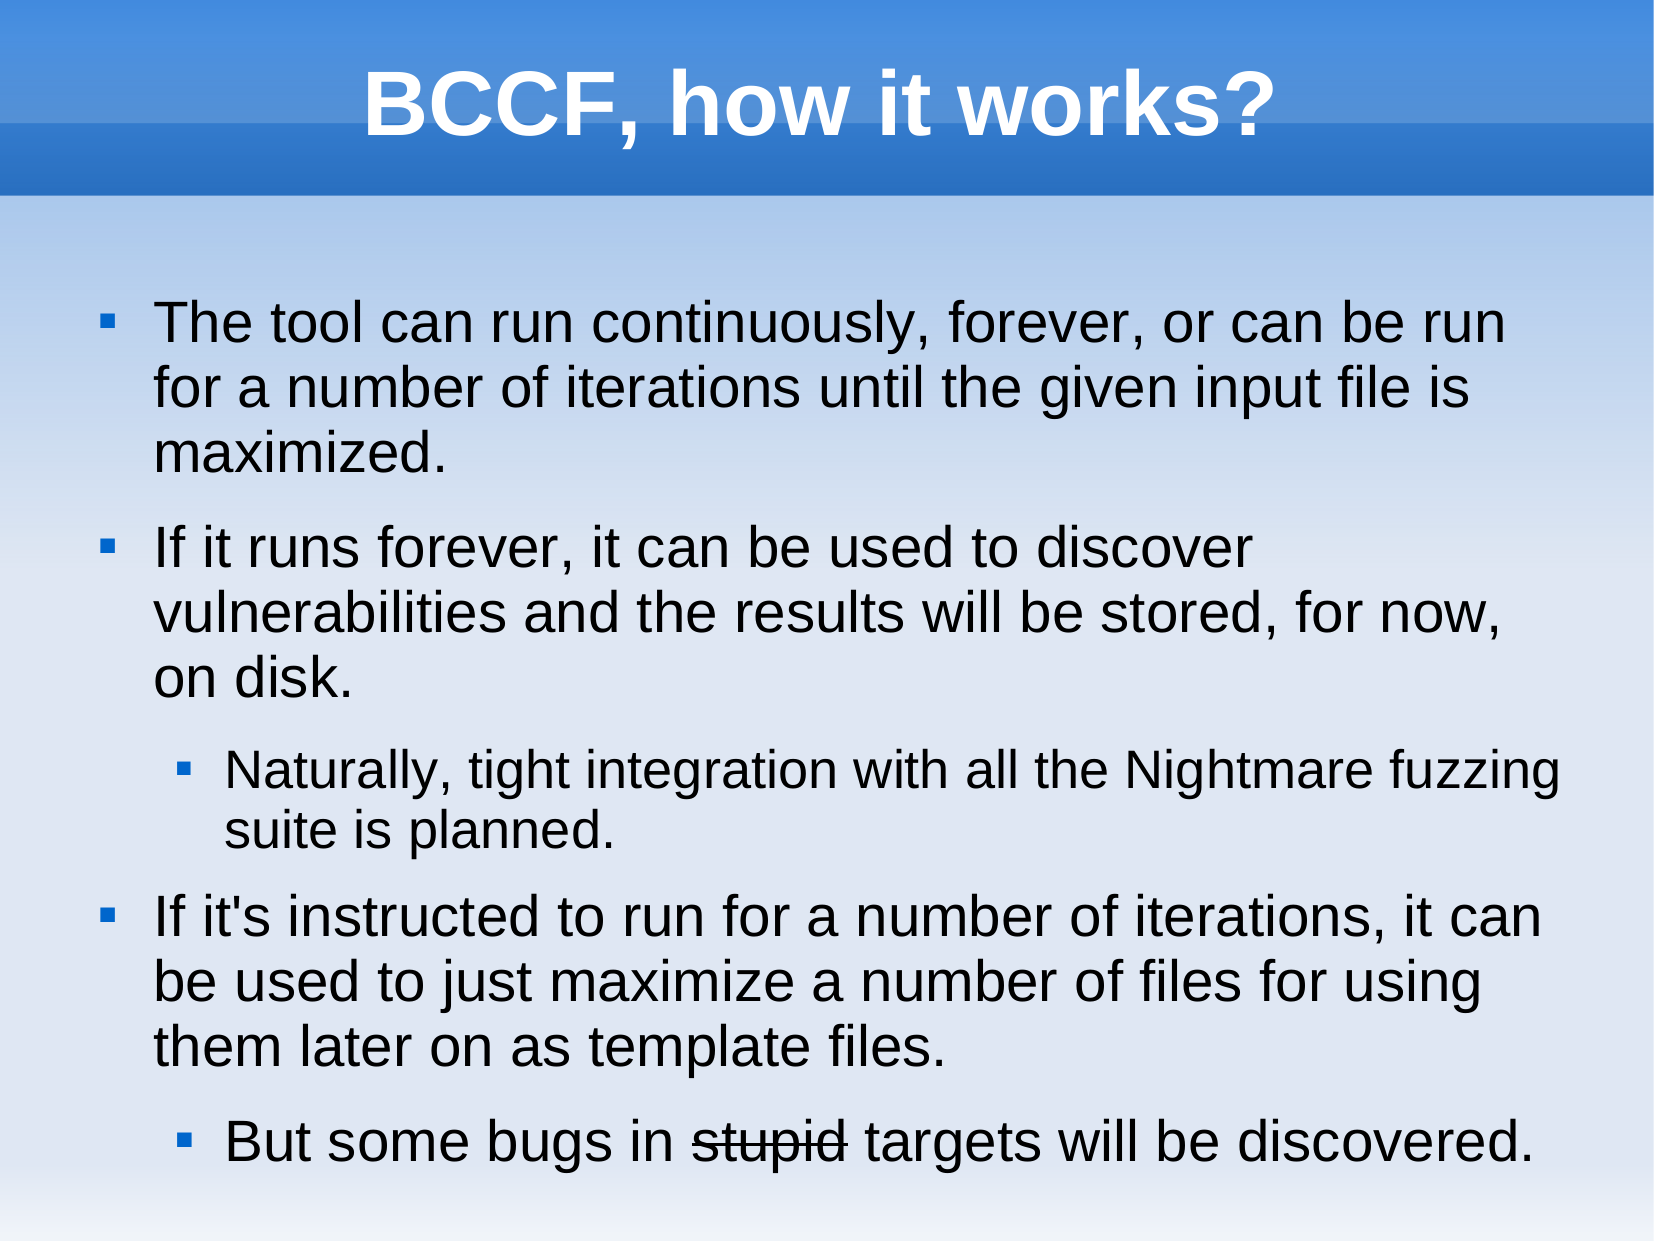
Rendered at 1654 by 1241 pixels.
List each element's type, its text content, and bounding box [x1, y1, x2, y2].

list The tool can run continuously, forever, or can be run for a number of iterations until the given input file is maximized. If it runs forever, it can be used to discover vulnerabilities and the results will be stored, for now, on disk. Naturally, tight integration with all the Nightmare fuzzing suite is planned. If it's instructed to run for a number of iterations, it can be used to just maximize a number of files for using them later on as template files. But some bugs in stupid targets will be discovered. [82, 290, 1571, 1174]
picture [0, 0, 1654, 1241]
title BCCF, how it works? [76, 0, 1565, 208]
